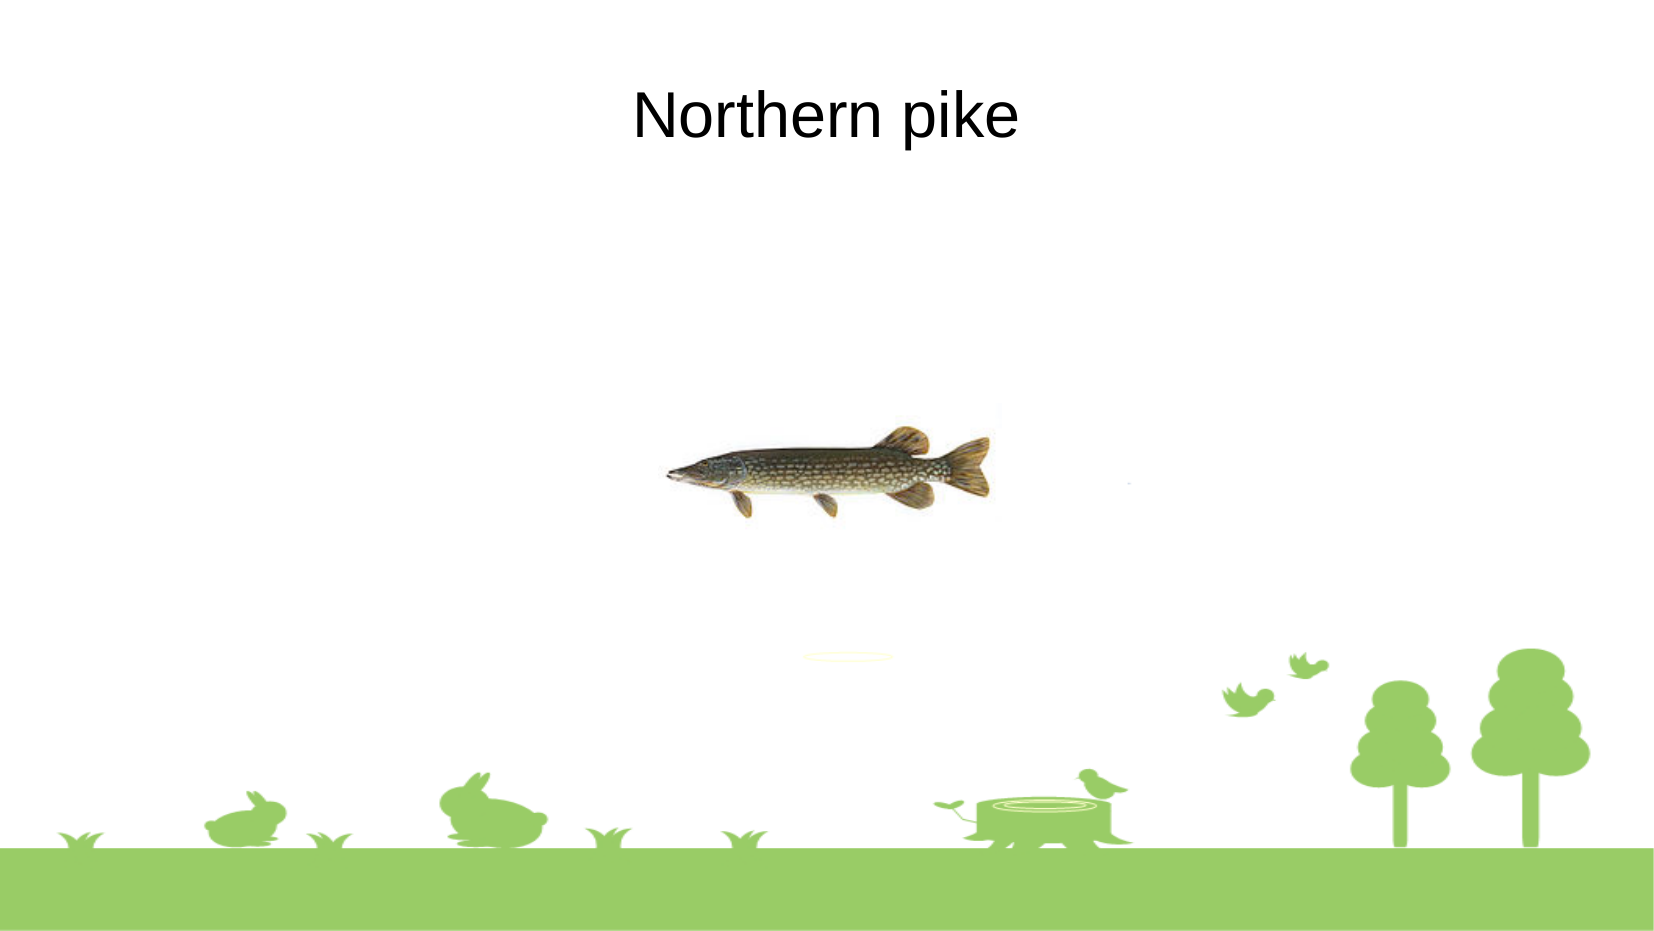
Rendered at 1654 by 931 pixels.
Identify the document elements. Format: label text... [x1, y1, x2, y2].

picture [0, 0, 1654, 931]
title Northern pike [82, 37, 1571, 193]
